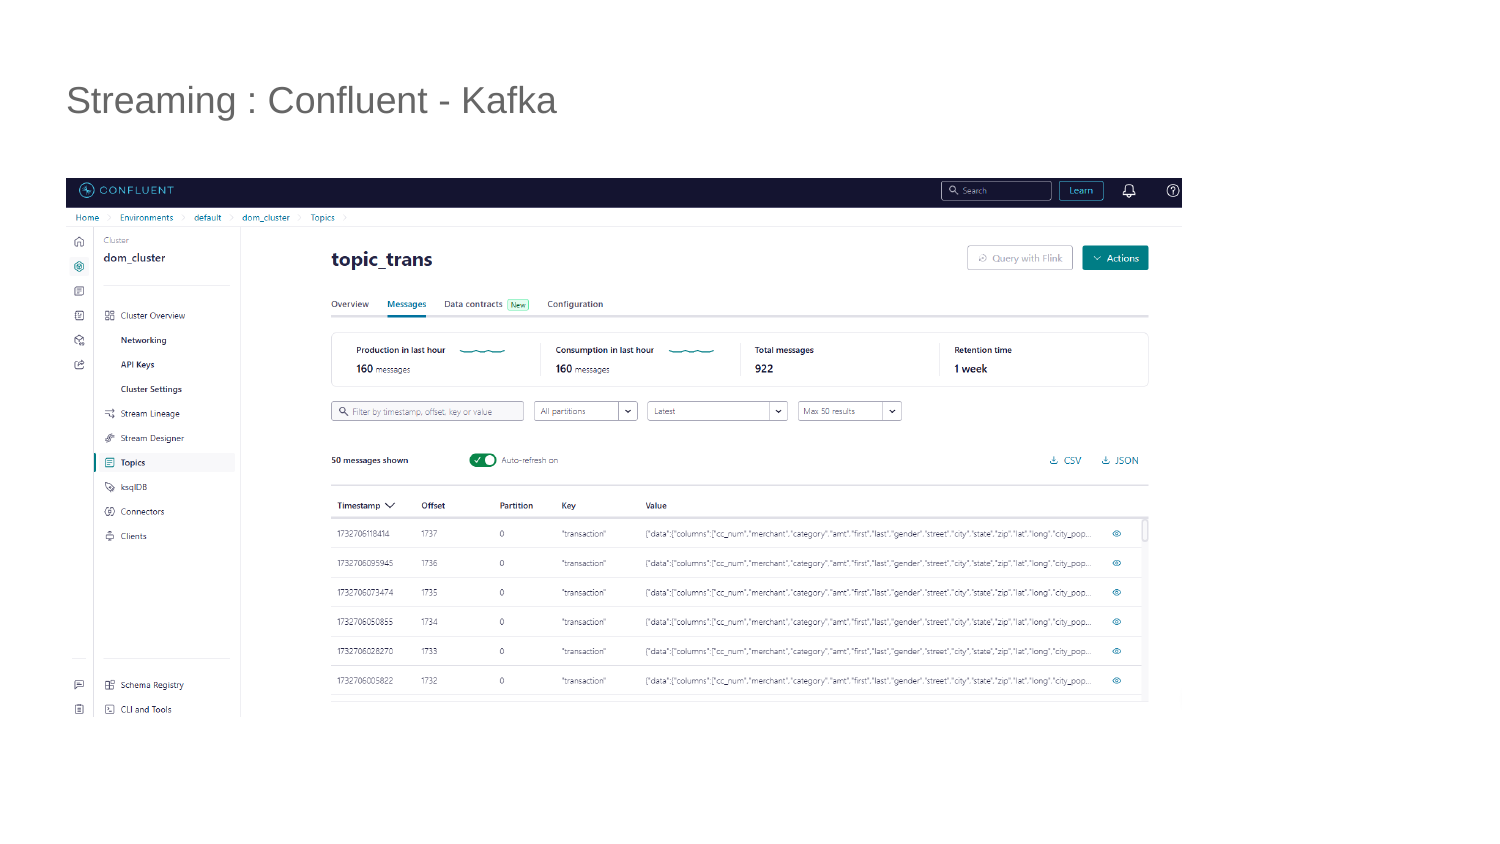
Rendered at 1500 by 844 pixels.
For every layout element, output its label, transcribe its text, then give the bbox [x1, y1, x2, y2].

picture [66, 178, 1182, 717]
title Streaming : Confluent - Kafka [51, 61, 579, 130]
